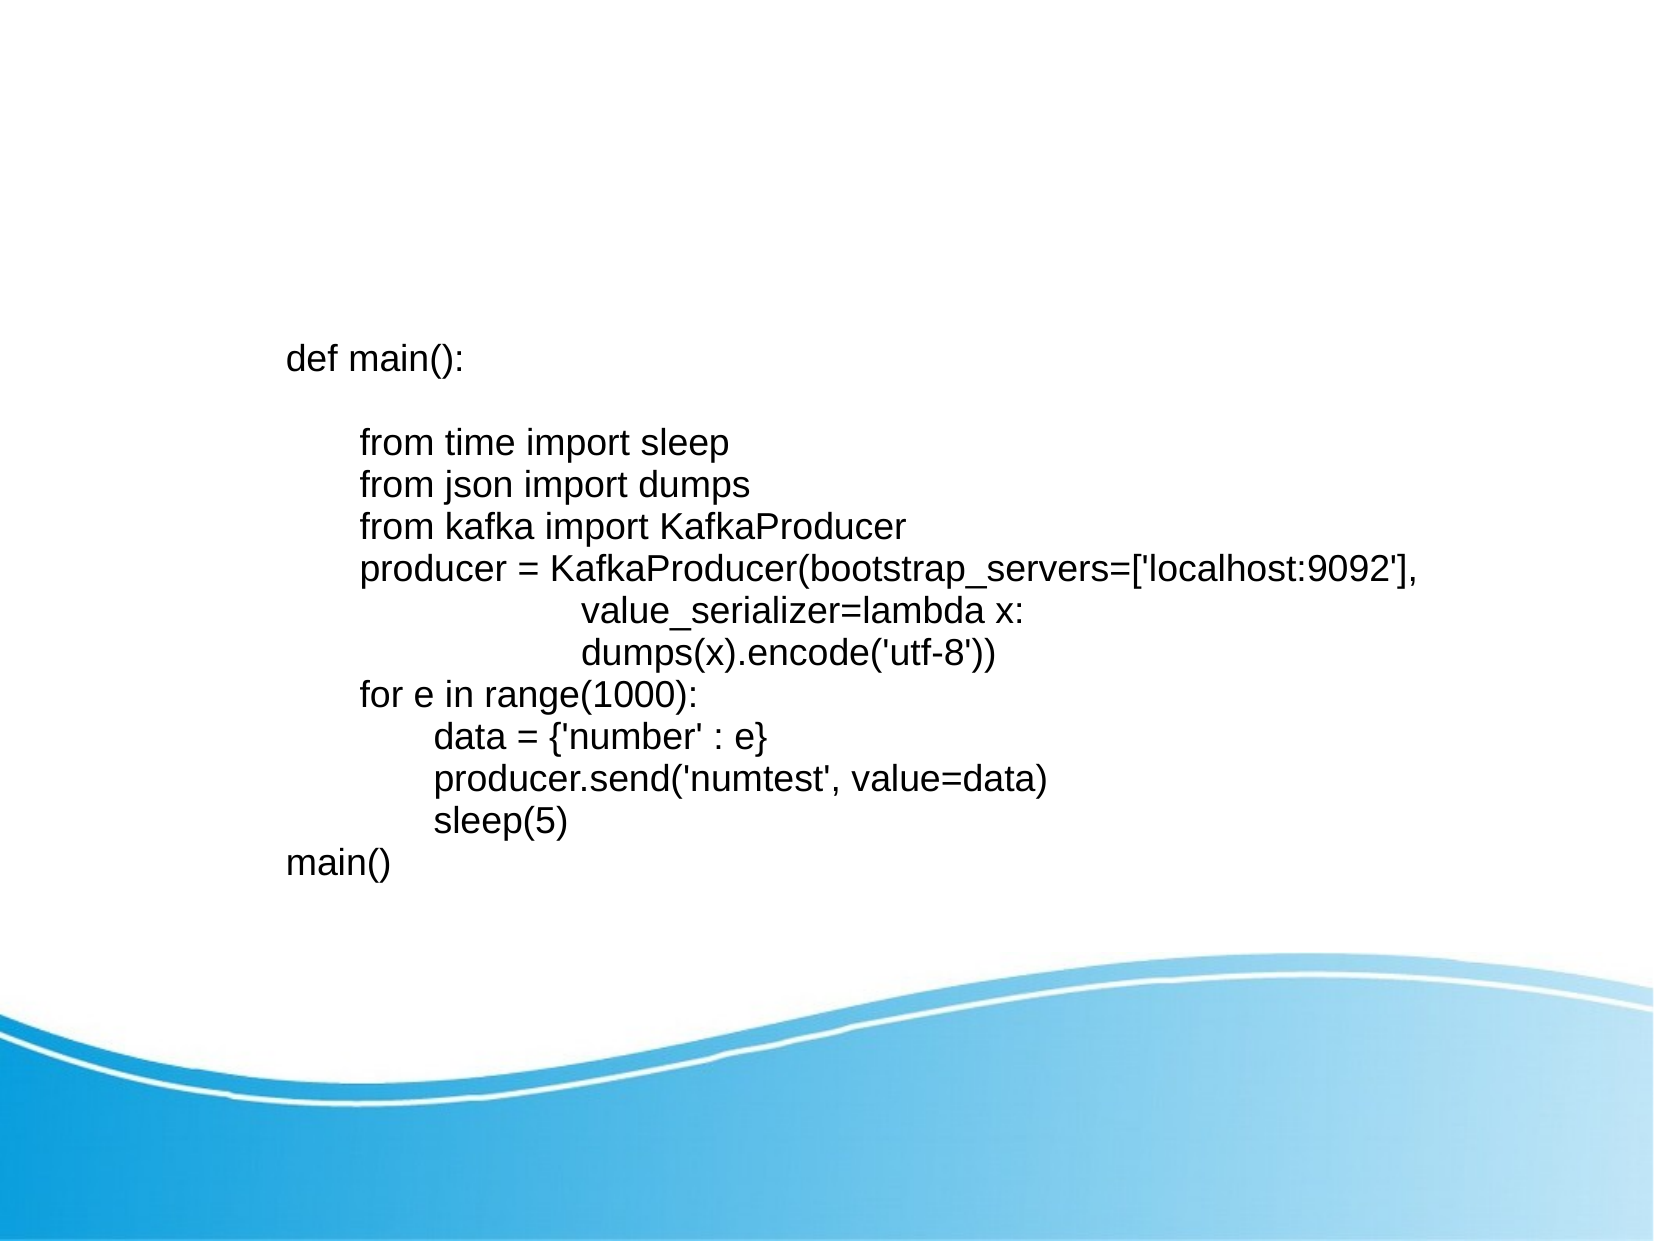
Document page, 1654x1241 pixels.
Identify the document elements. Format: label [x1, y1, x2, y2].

picture [0, 952, 1654, 1241]
